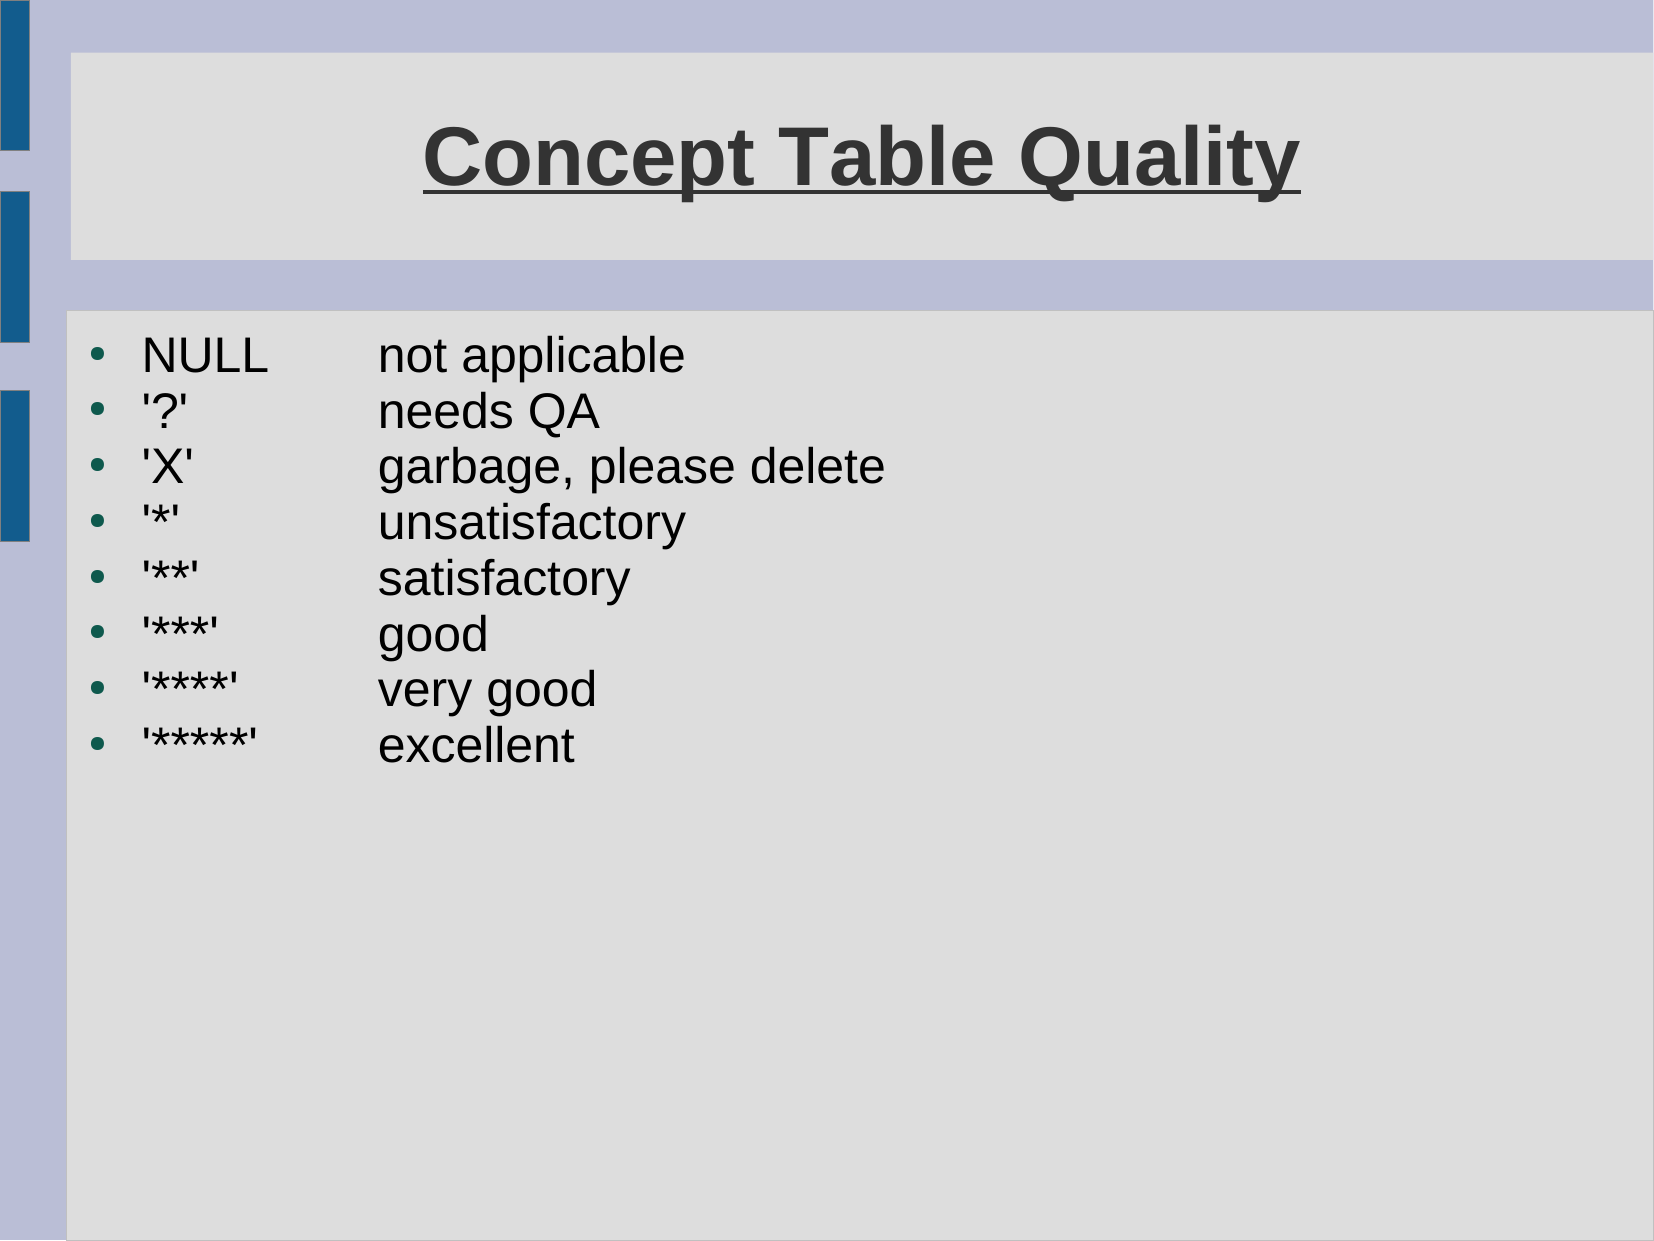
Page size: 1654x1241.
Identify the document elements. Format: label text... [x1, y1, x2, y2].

list NULL not applicable '?' needs QA 'X' garbage, please delete '*' unsatisfactory '**' satisfactory '***' good '****' very good '*****' excellent [70, 327, 1654, 1241]
title Concept Table Quality [70, 52, 1654, 260]
